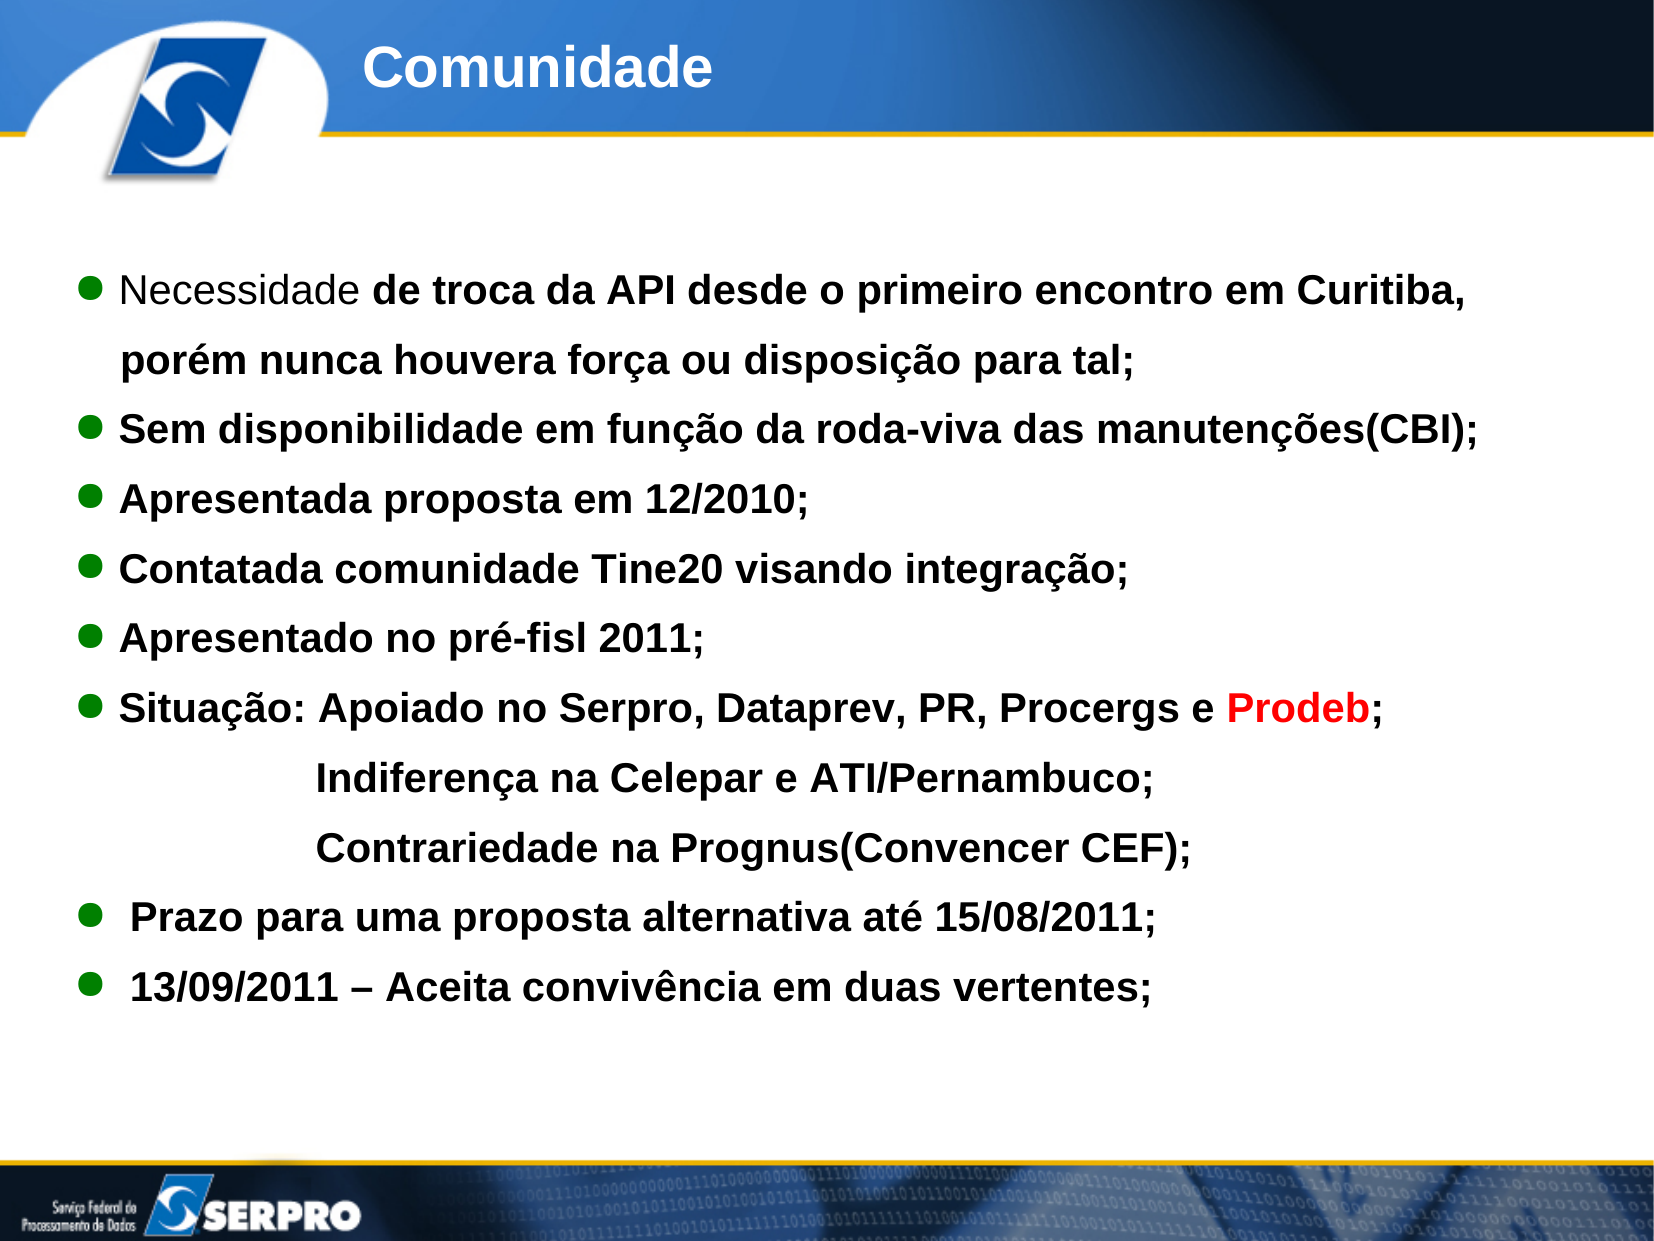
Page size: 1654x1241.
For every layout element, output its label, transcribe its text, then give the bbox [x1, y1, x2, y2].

picture [0, 0, 1654, 1241]
text_box Necessidade de troca da API desde o primeiro encontro em Curitiba, porém nunca houvera força ou disposição para tal; Sem disponibilidade em função da roda-viva das manutenções(CBI); Apresentada proposta em 12/2010; Contatada comunidade Tine20 visando integração; Apresentado no pré-fisl 2011; Situação: Apoiado no Serpro, Dataprev, PR, Procergs e Prodeb; Indiferença na Celepar e ATI/Pernambuco; Contrariedade na Prognus(Convencer CEF); Prazo para uma proposta alternativa até 15/08/2011; 13/09/2011 – Aceita convivência em duas vertentes; [59, 236, 1654, 1093]
title Comunidade [362, 33, 1604, 102]
